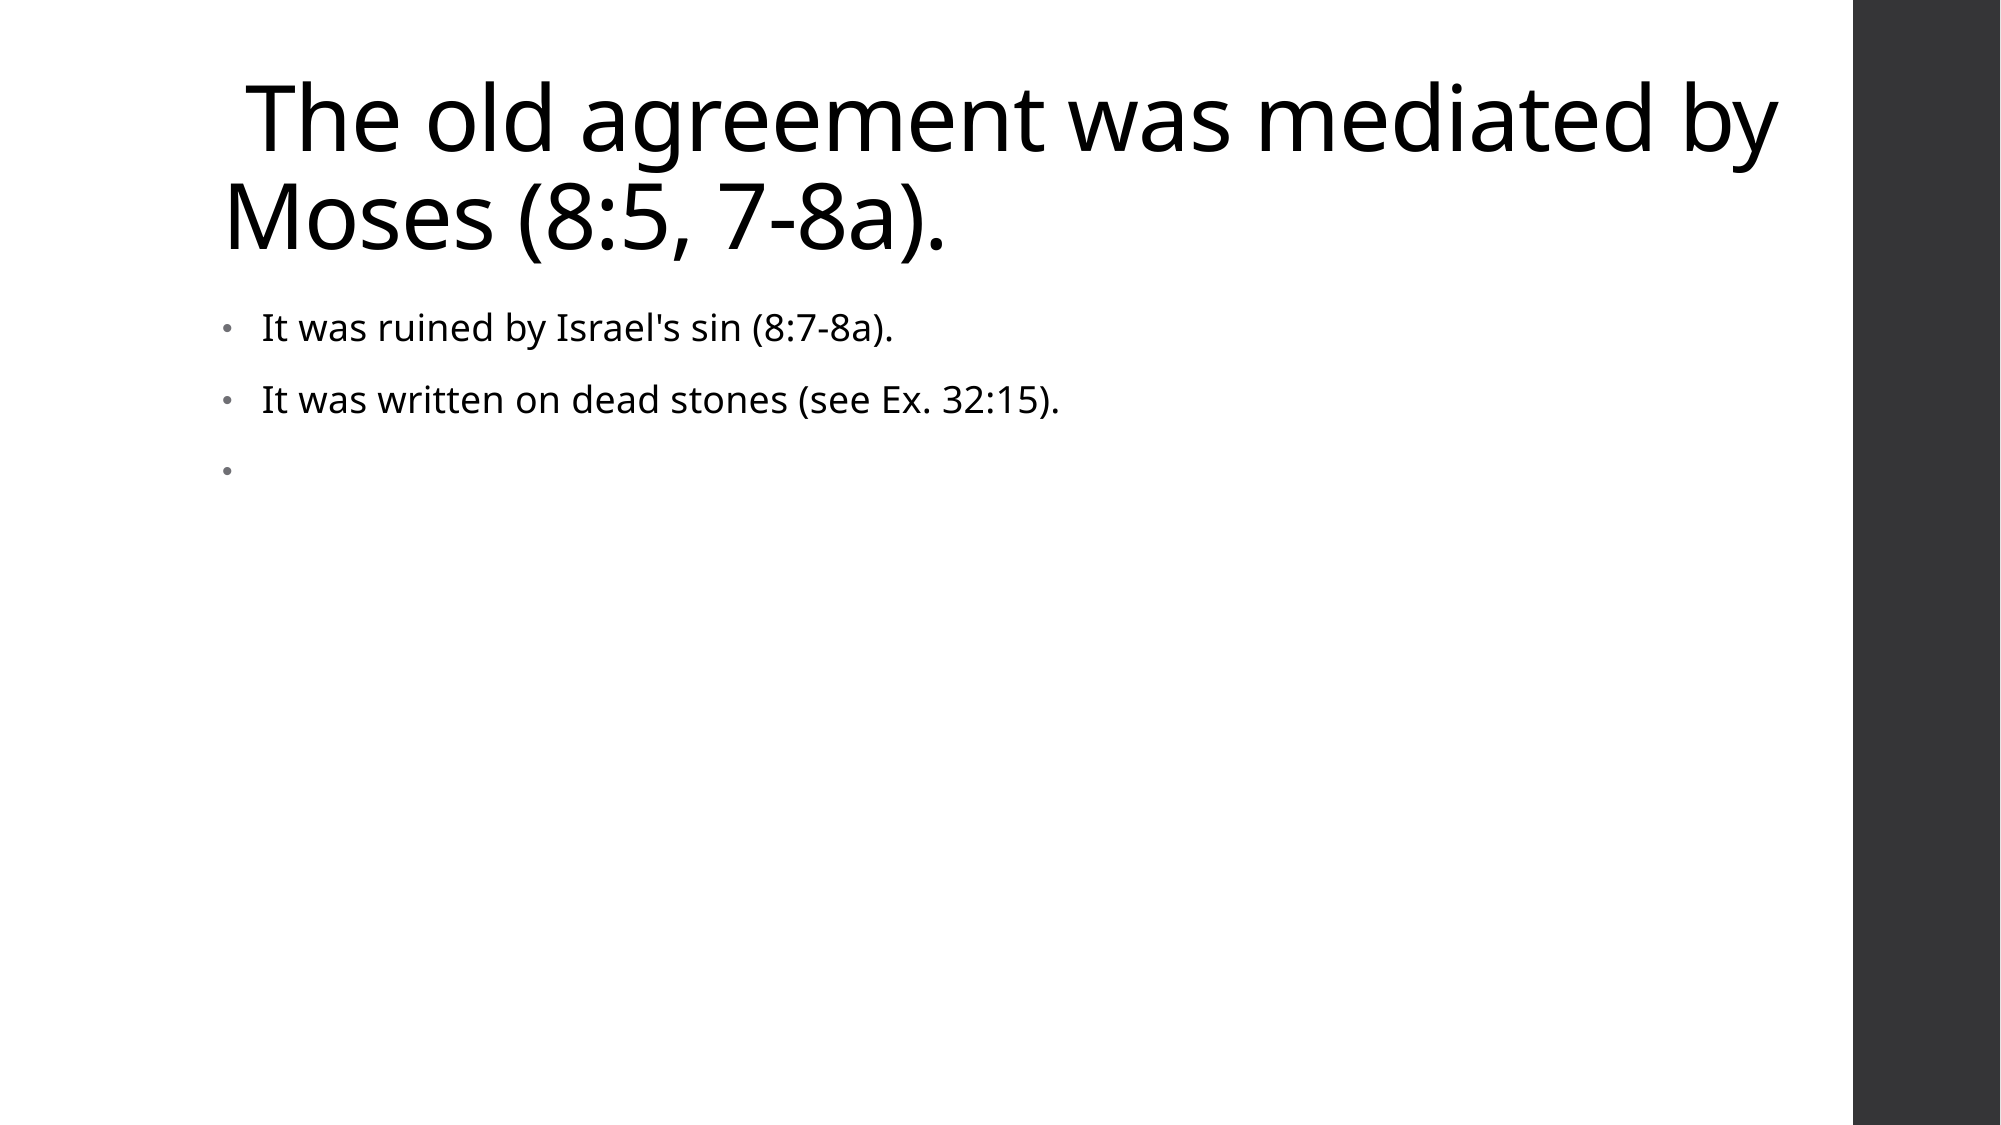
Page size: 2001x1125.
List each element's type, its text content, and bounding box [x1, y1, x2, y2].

list It was ruined by Israel's sin (8:7-8a). It was written on dead stones (see Ex. 32:15). [206, 299, 1617, 1014]
title The old agreement was mediated by Moses (8:5, 7-8a). [206, 60, 1797, 278]
